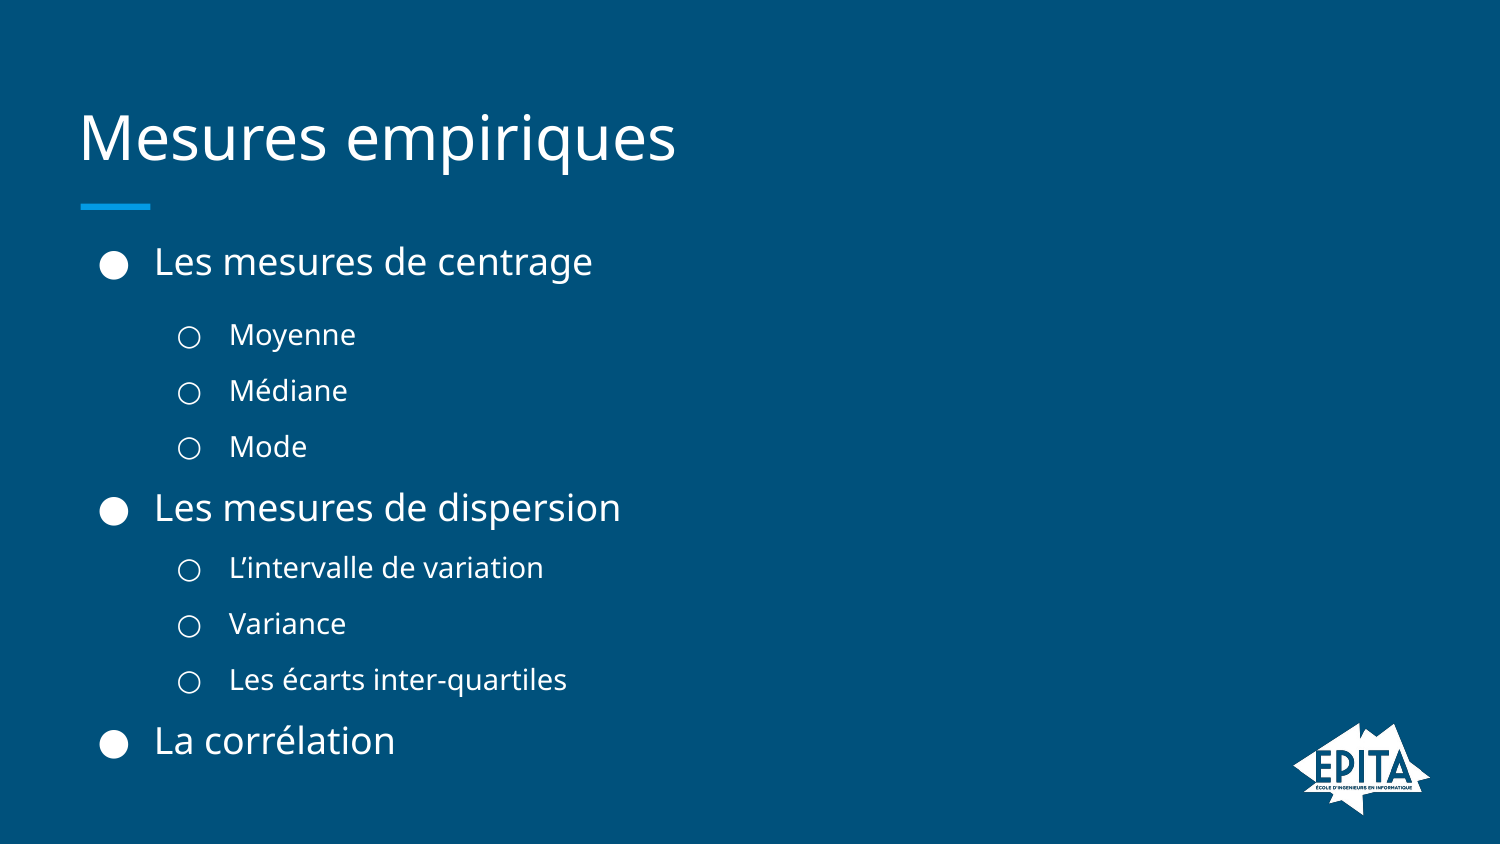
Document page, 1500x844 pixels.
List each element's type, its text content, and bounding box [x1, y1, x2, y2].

picture [1306, 725, 1428, 814]
picture [1295, 753, 1315, 780]
list Les mesures de centrage Moyenne Médiane Mode Les mesures de dispersion L’intervalle de variation Variance Les écarts inter-quartiles La corrélation [63, 244, 1437, 750]
title Mesures empiriques [63, 75, 1437, 188]
